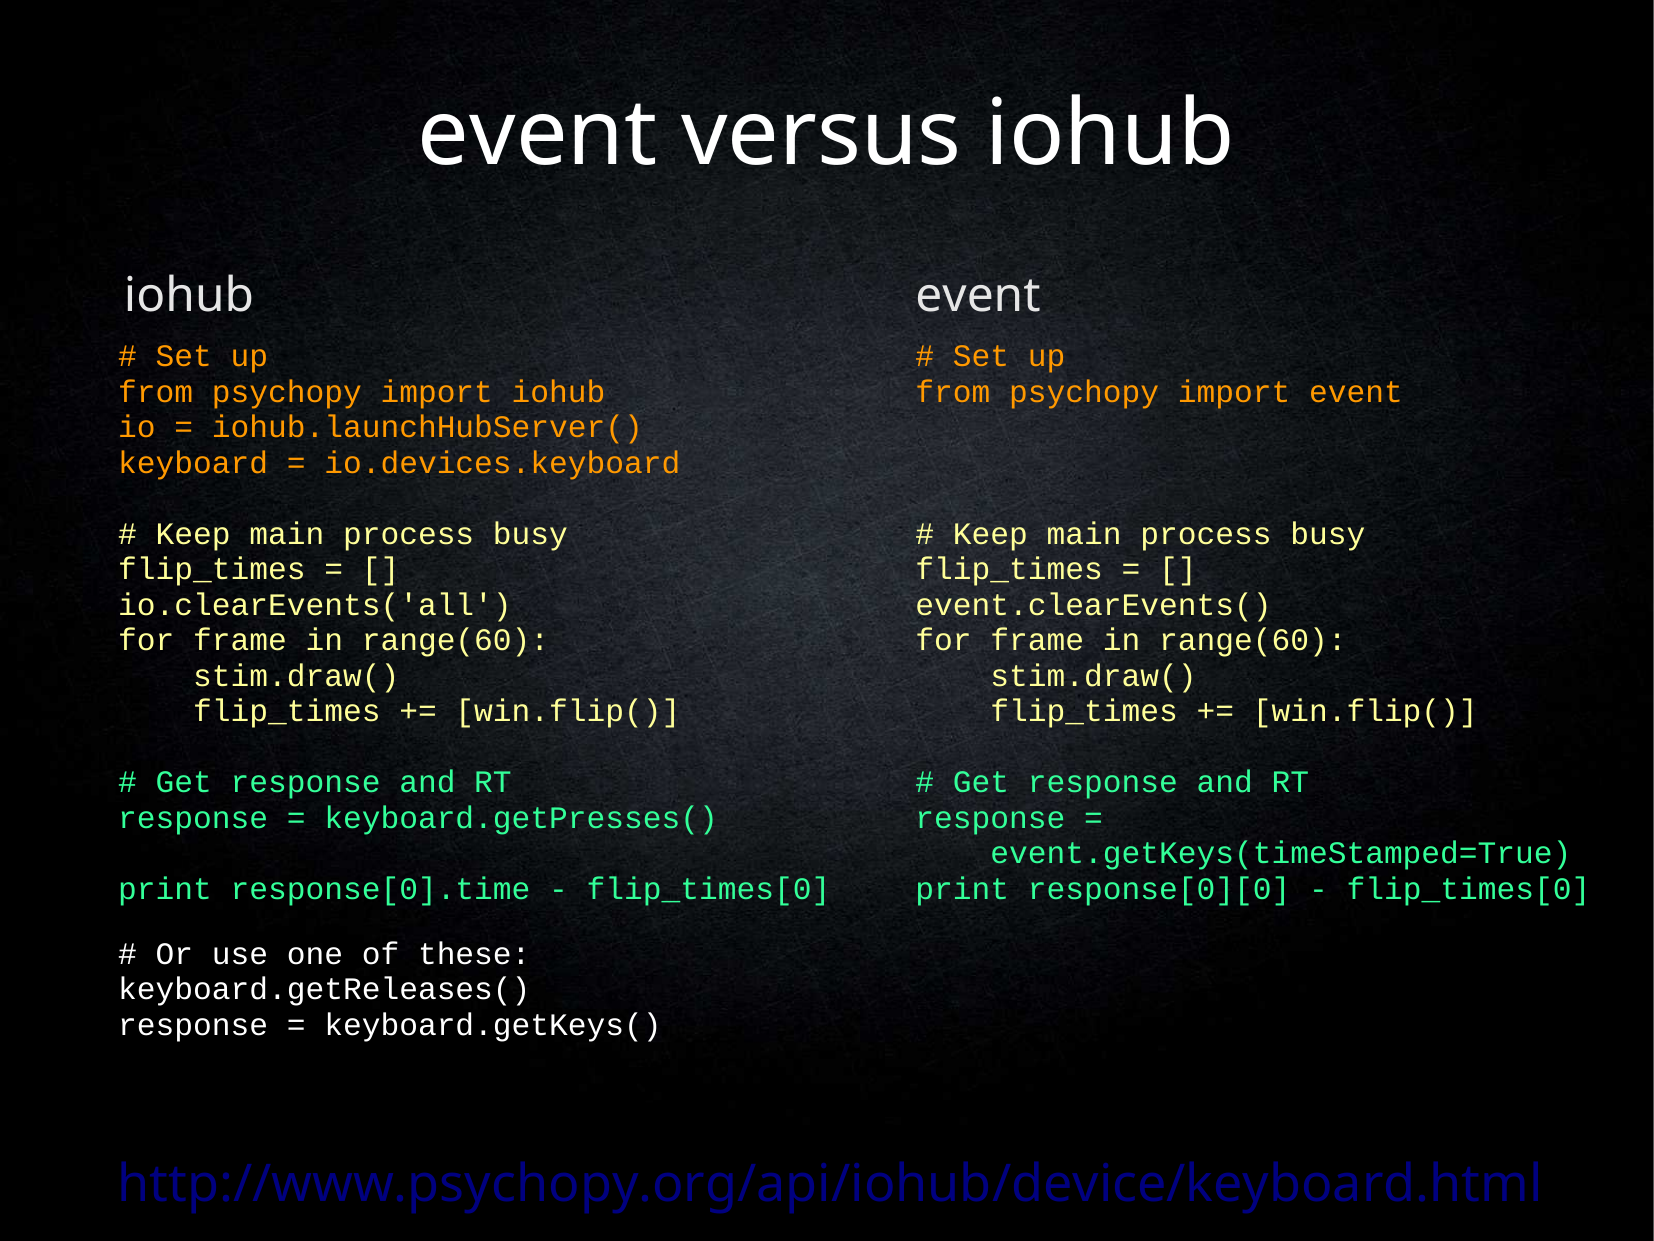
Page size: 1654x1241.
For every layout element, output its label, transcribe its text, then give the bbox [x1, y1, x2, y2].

picture [0, 0, 1654, 1241]
text_box iohub [124, 259, 455, 314]
text_box # Set up from psychopy import event # Keep main process busy flip_times = [] event.clearEvents() for frame in range(60): stim.draw() flip_times += [win.flip()] # Get response and RT response = event.getKeys(timeStamped=True) print response[0][0] - flip_times[0] [915, 340, 1642, 914]
text_box http://www.psychopy.org/api/iohub/device/keyboard.html [117, 1145, 1654, 1241]
text_box # Set up from psychopy import iohub io = iohub.launchHubServer() keyboard = io.devices.keyboard # Keep main process busy flip_times = [] io.clearEvents('all') for frame in range(60): stim.draw() flip_times += [win.flip()] # Get response and RT response = keyboard.getPresses() print response[0].time - flip_times[0] # Or use one of these: keyboard.getReleases() response = keyboard.getKeys() [118, 340, 898, 1051]
text_box event [915, 259, 1247, 315]
title event versus iohub [82, 25, 1571, 233]
